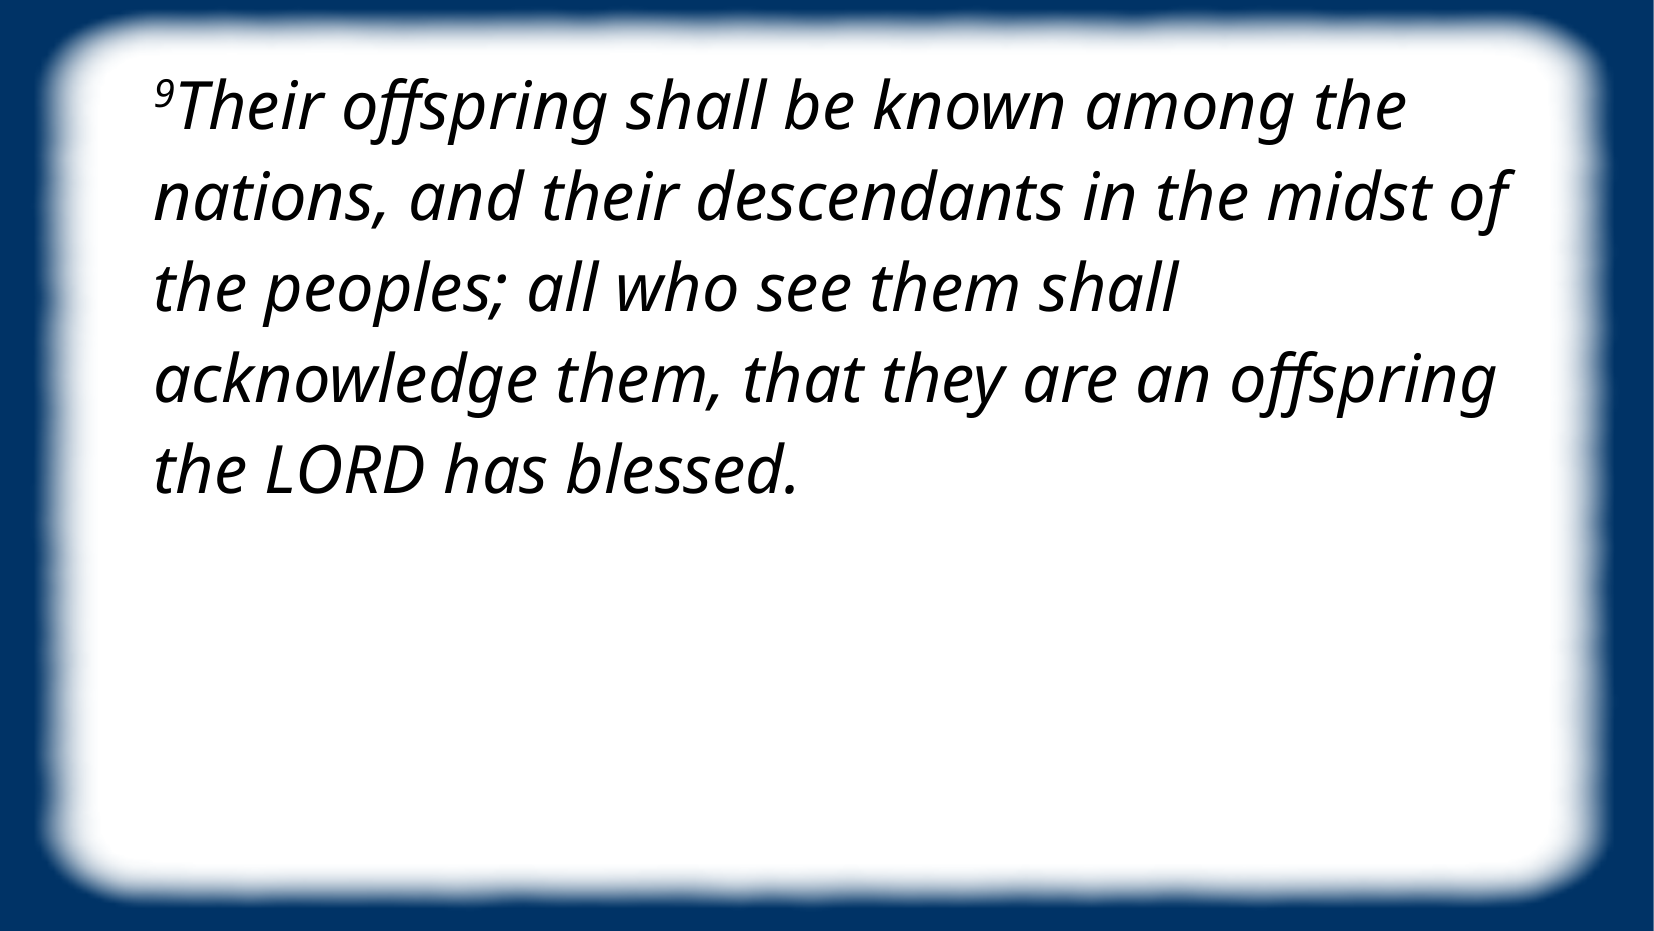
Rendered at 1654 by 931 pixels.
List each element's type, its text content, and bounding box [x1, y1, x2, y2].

text_box 9Their offspring shall be known among the nations, and their descendants in the midst of the peoples; all who see them shall acknowledge them, that they are an offspring the LORD has blessed. [120, 51, 1531, 511]
picture [0, 0, 1654, 931]
